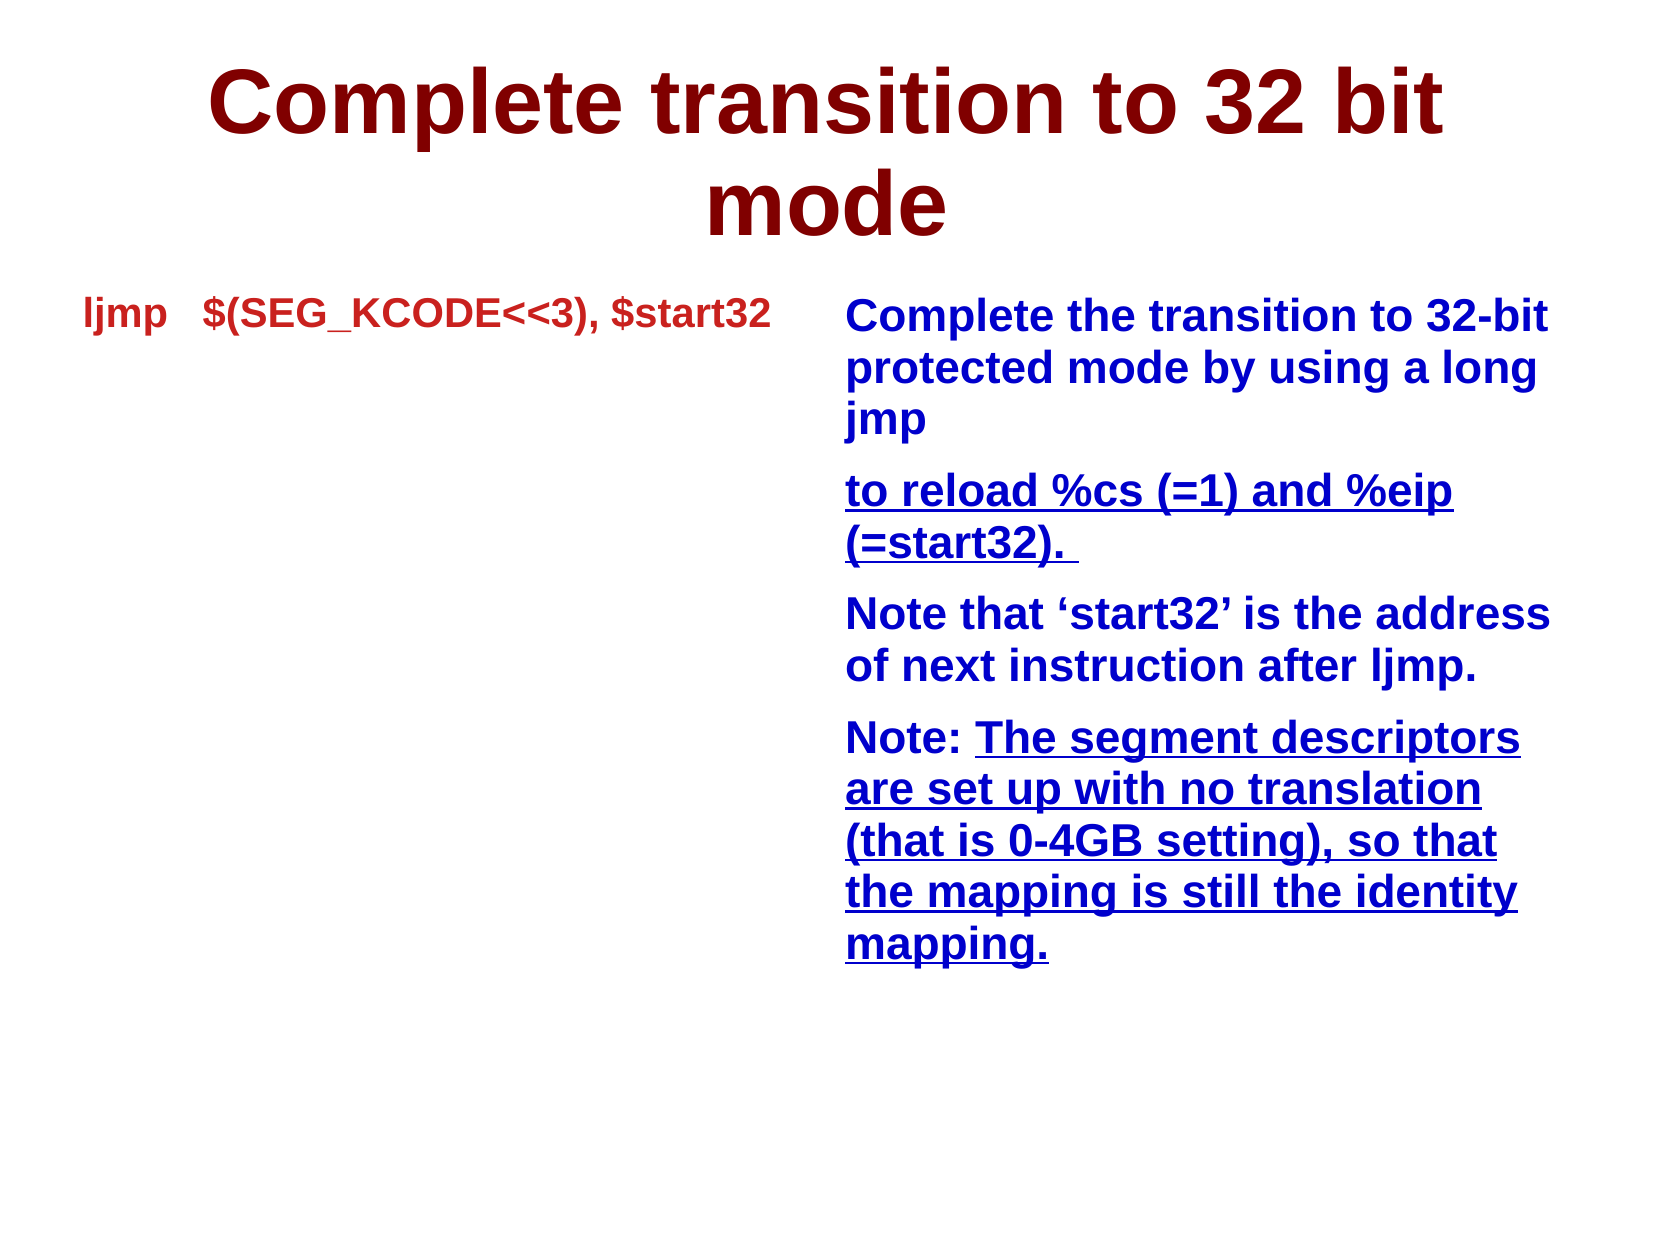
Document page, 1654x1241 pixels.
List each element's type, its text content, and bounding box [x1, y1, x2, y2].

list ljmp $(SEG_KCODE<<3), $start32 [82, 290, 809, 1010]
list Complete the transition to 32-bit protected mode by using a long jmp to reload %cs (=1) and %eip (=start32). Note that ‘start32’ is the address of next instruction after ljmp. Note: The segment descriptors are set up with no translation (that is 0-4GB setting), so that the mapping is still the identity mapping. [845, 290, 1572, 1010]
title Complete transition to 32 bit mode [82, 49, 1571, 257]
